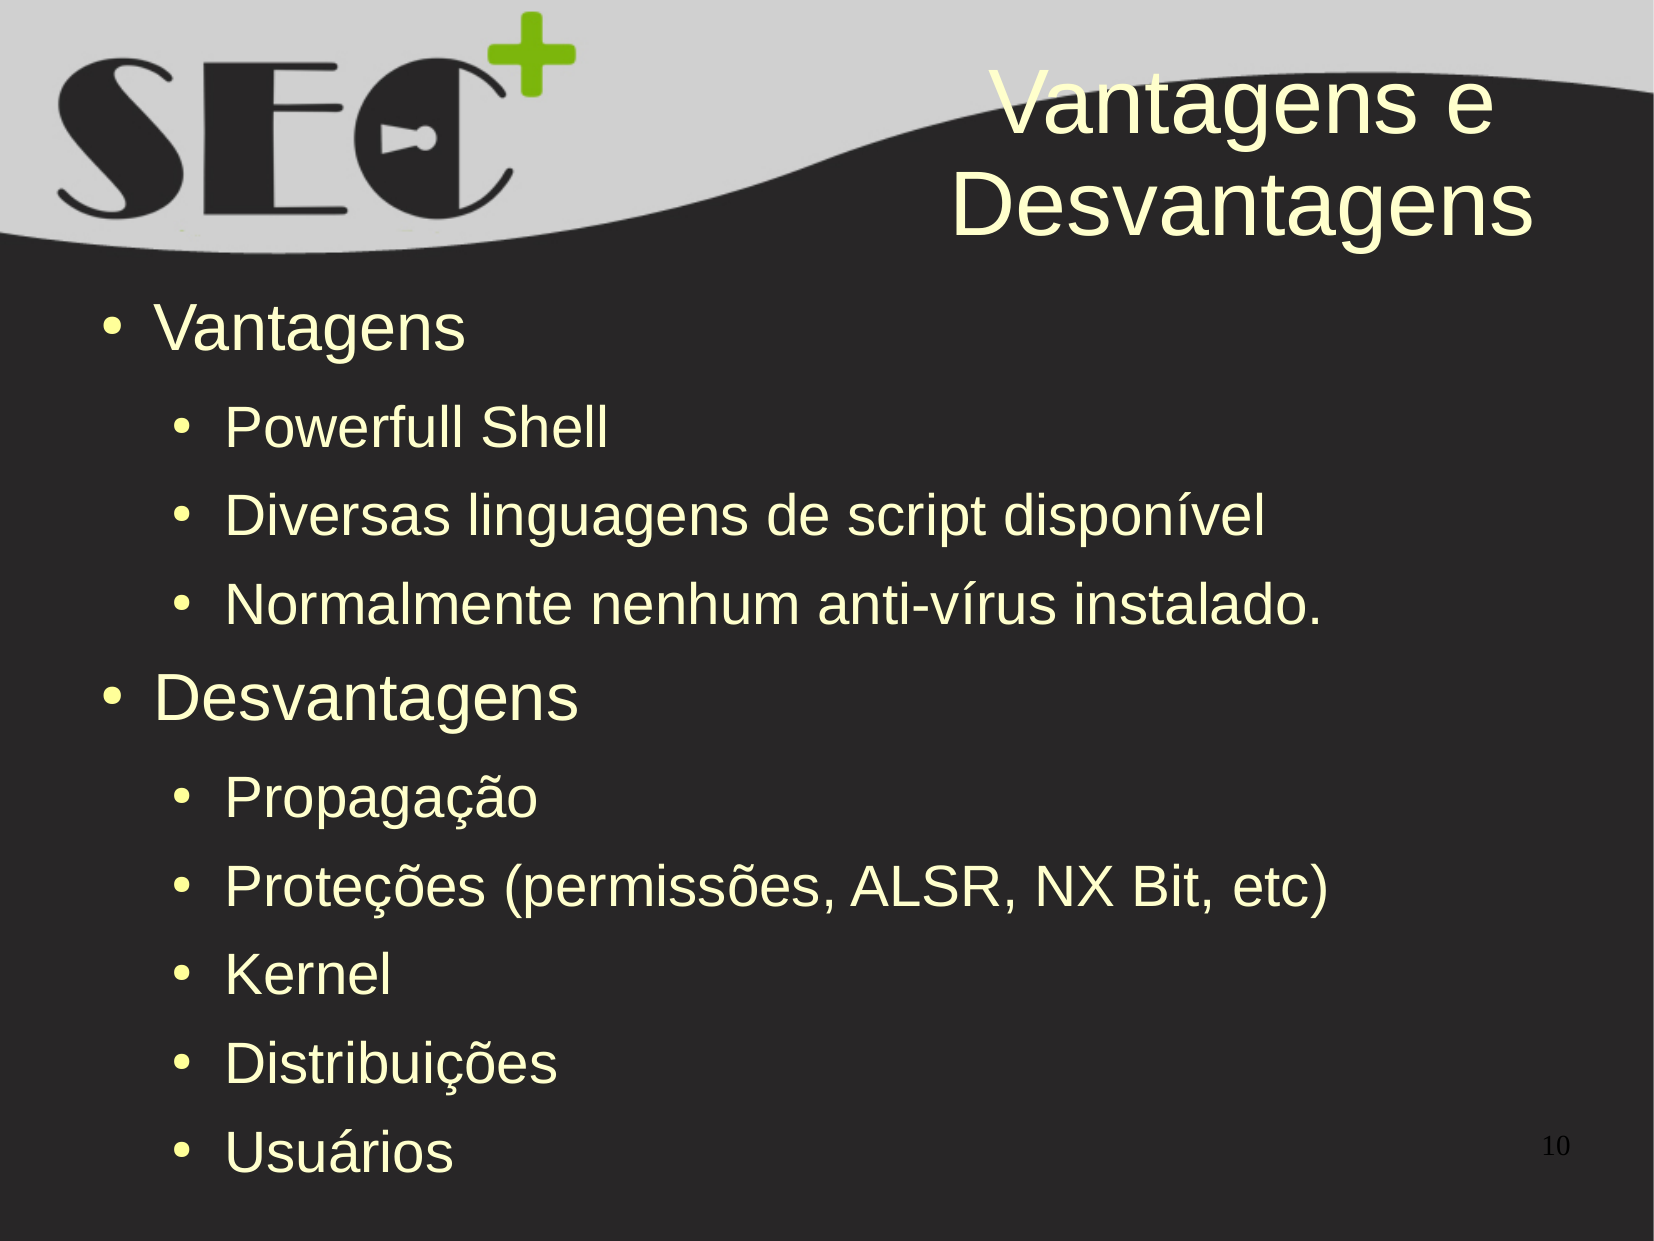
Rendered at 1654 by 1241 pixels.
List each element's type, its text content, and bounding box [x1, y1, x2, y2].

picture [0, 0, 1654, 1241]
list Vantagens Powerfull Shell Diversas linguagens de script disponível Normalmente nenhum anti-vírus instalado. Desvantagens Propagação Proteções (permissões, ALSR, NX Bit, etc) Kernel Distribuições Usuários [82, 290, 1571, 1231]
title Vantagens e Desvantagens [915, 49, 1571, 257]
